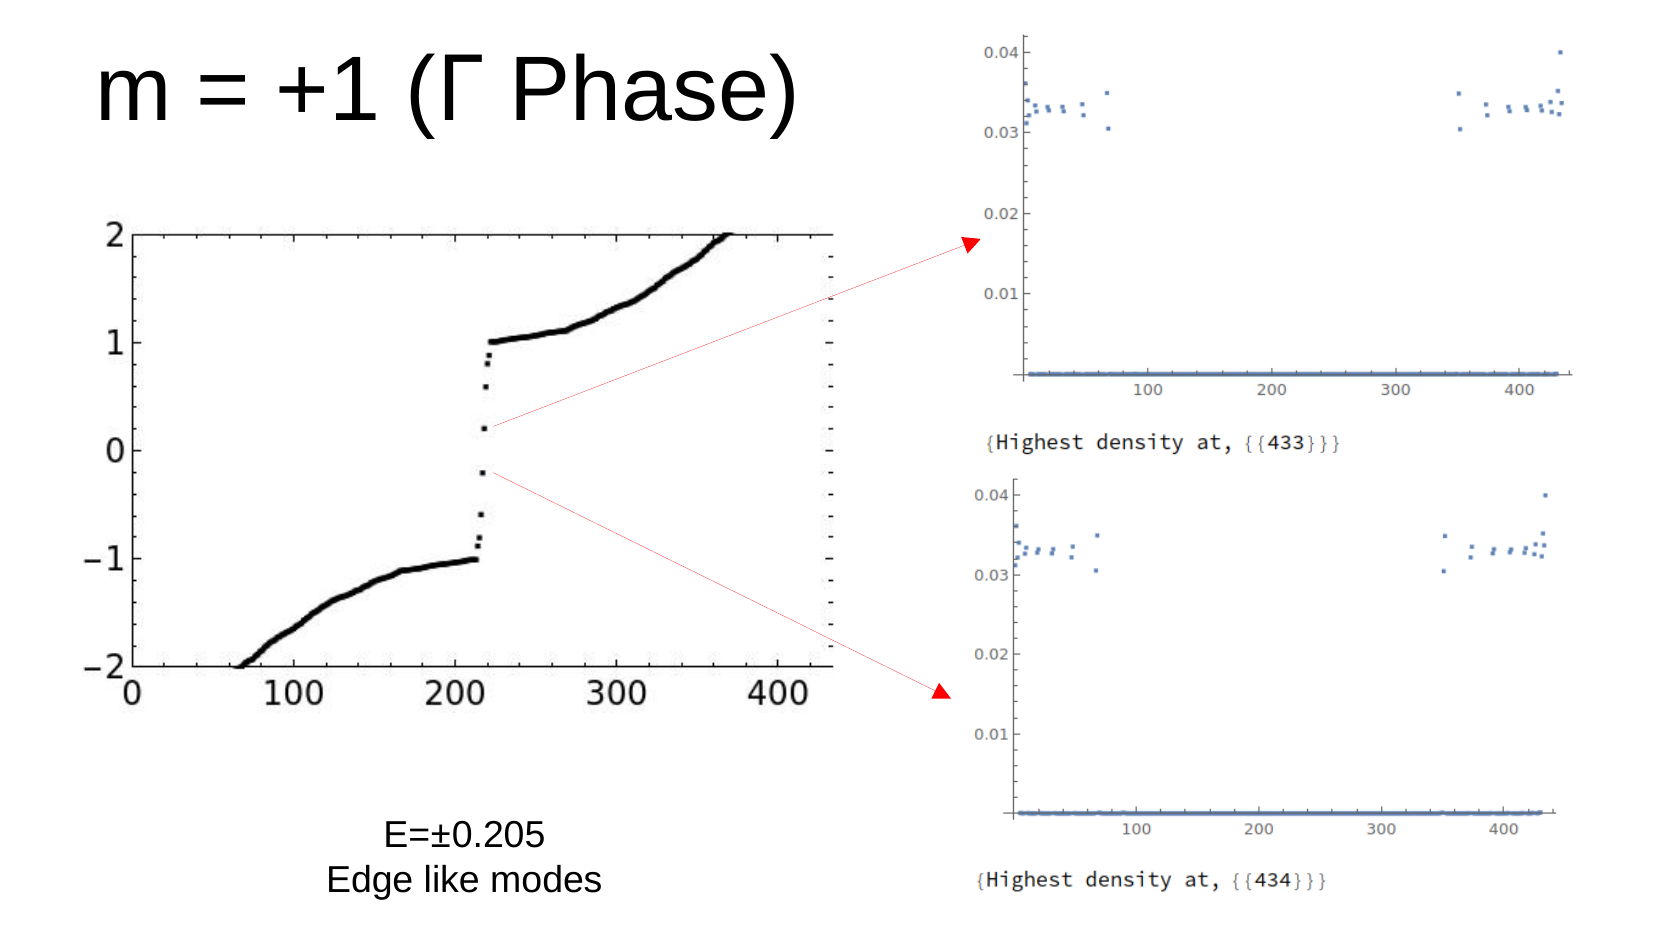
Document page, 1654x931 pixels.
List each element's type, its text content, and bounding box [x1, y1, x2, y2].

picture [968, 31, 1591, 901]
picture [82, 214, 835, 713]
text_box E=±0.205 Edge like modes [311, 800, 618, 901]
title m = +1 (Γ Phase) [17, 7, 878, 163]
